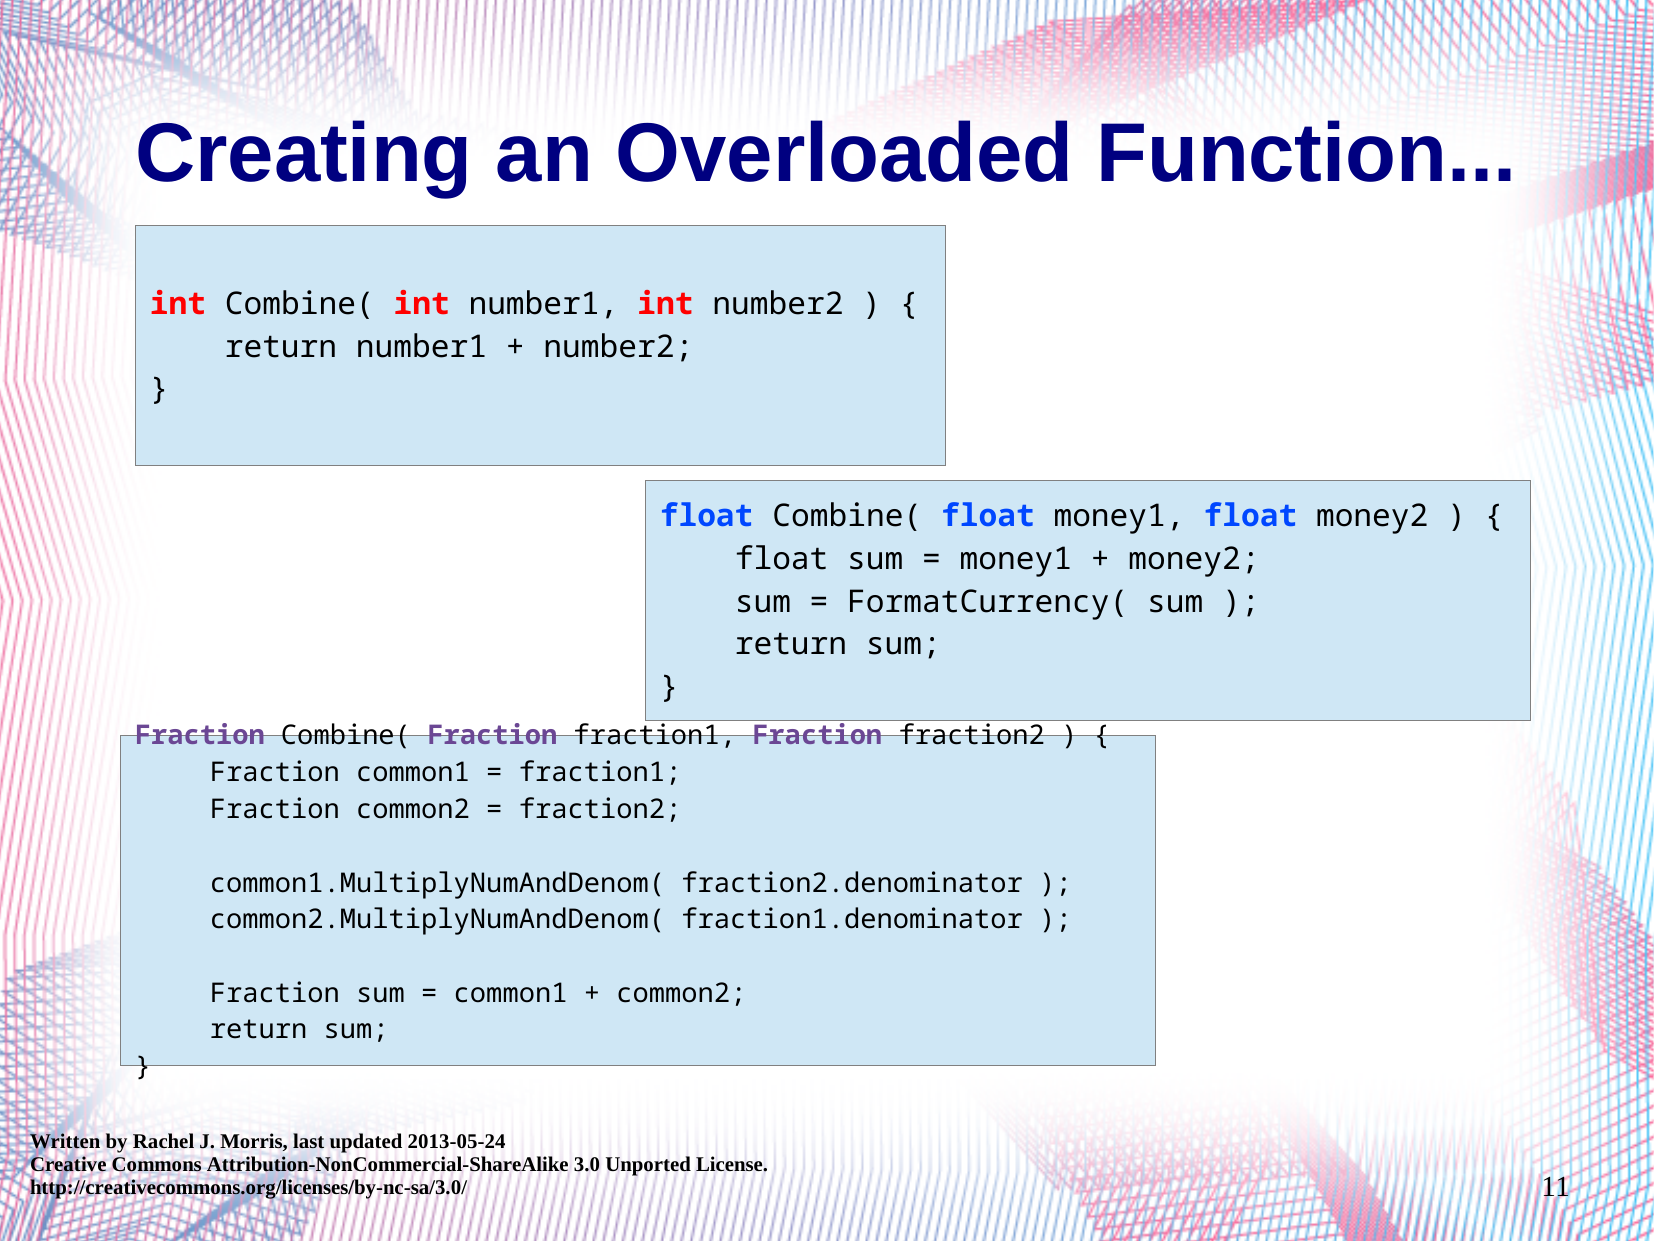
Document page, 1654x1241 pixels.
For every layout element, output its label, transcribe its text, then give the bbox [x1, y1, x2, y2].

title Creating an Overloaded Function... [82, 49, 1571, 257]
text_box Fraction Combine( Fraction fraction1, Fraction fraction2 ) { Fraction common1 = fraction1; Fraction common2 = fraction2; common1.MultiplyNumAndDenom( fraction2.denominator ); common2.MultiplyNumAndDenom( fraction1.denominator ); Fraction sum = common1 + common2; return sum; } [120, 735, 1156, 1066]
text_box float Combine( float money1, float money2 ) { float sum = money1 + money2; sum = FormatCurrency( sum ); return sum; } [645, 480, 1531, 721]
text_box int Combine( int number1, int number2 ) { return number1 + number2; } [135, 225, 946, 466]
picture [0, 0, 1654, 1241]
